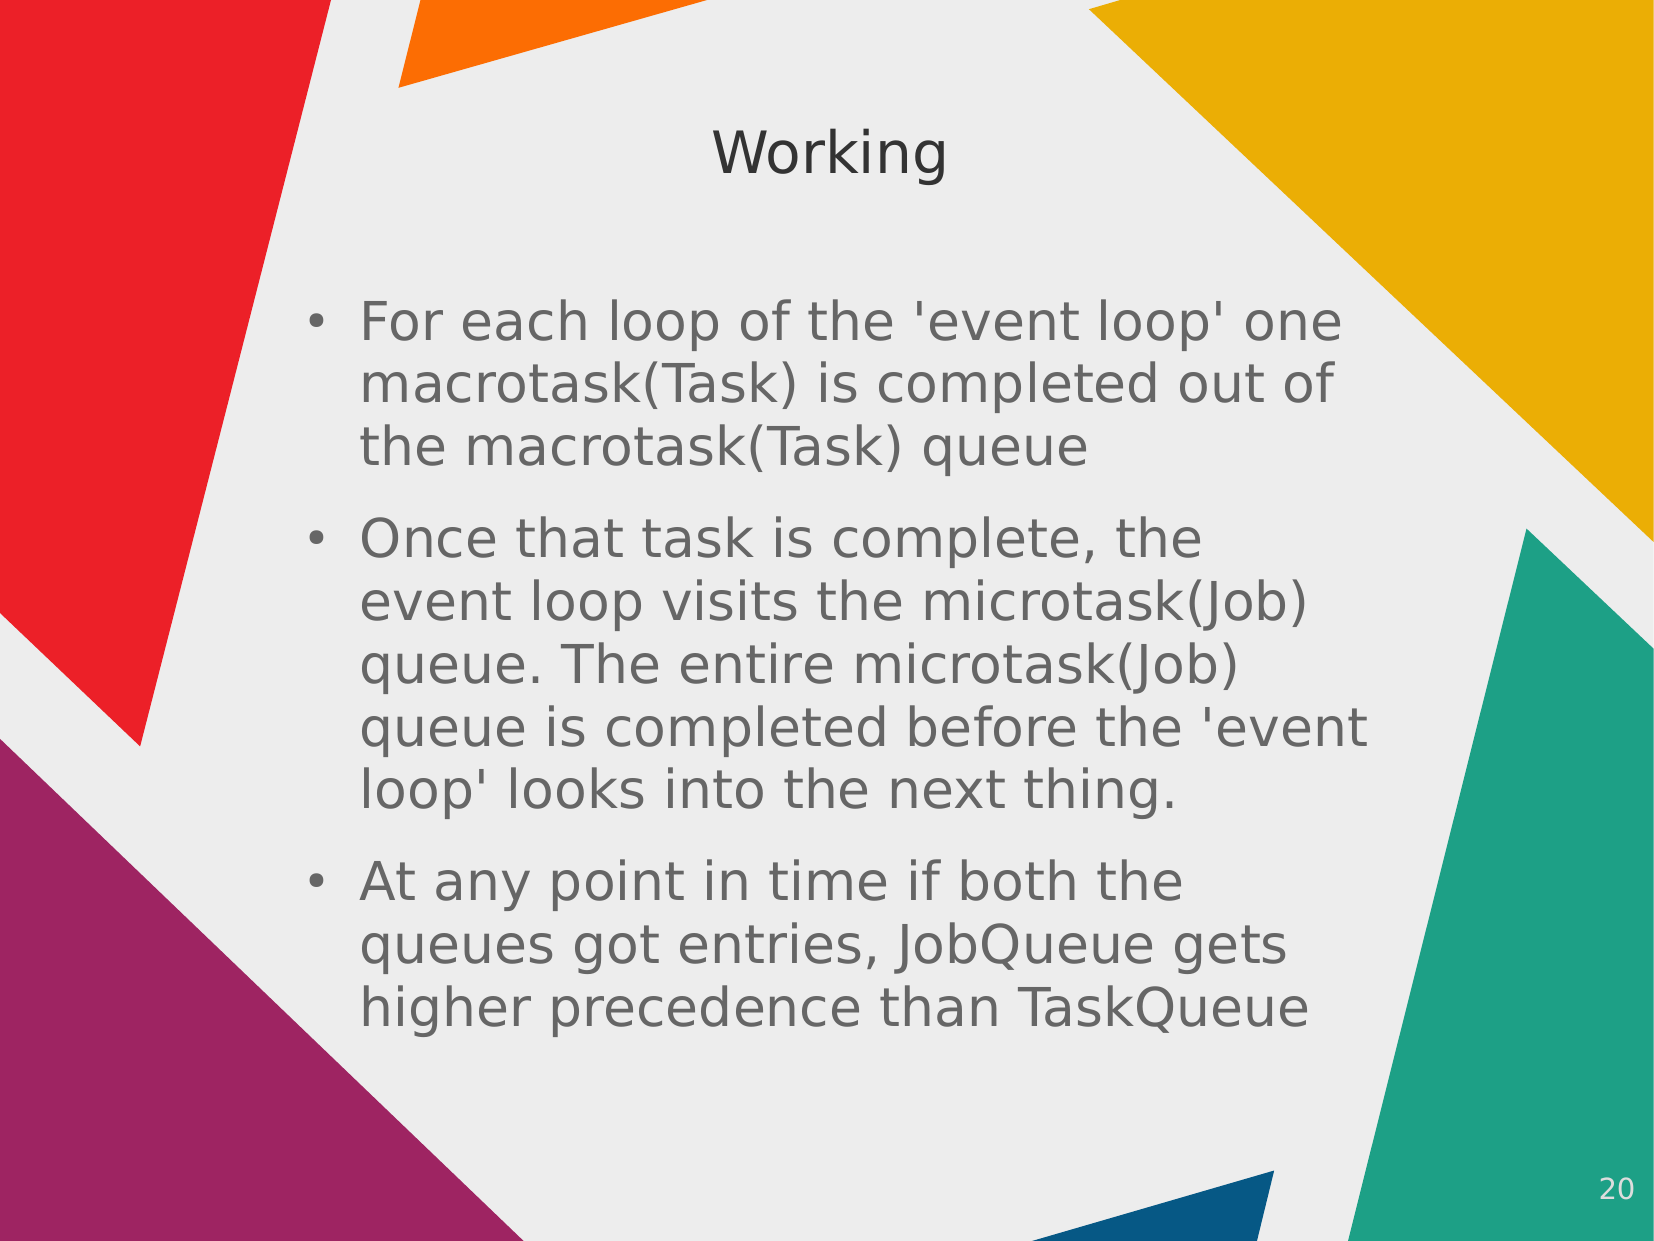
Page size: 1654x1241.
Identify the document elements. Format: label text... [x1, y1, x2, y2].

list For each loop of the 'event loop' one macrotask(Task) is completed out of the macrotask(Task) queue Once that task is complete, the event loop visits the microtask(Job) queue. The entire microtask(Job) queue is completed before the 'event loop' looks into the next thing. At any point in time if both the queues got entries, JobQueue gets higher precedence than TaskQueue [289, 290, 1372, 1090]
title Working [289, 49, 1372, 257]
